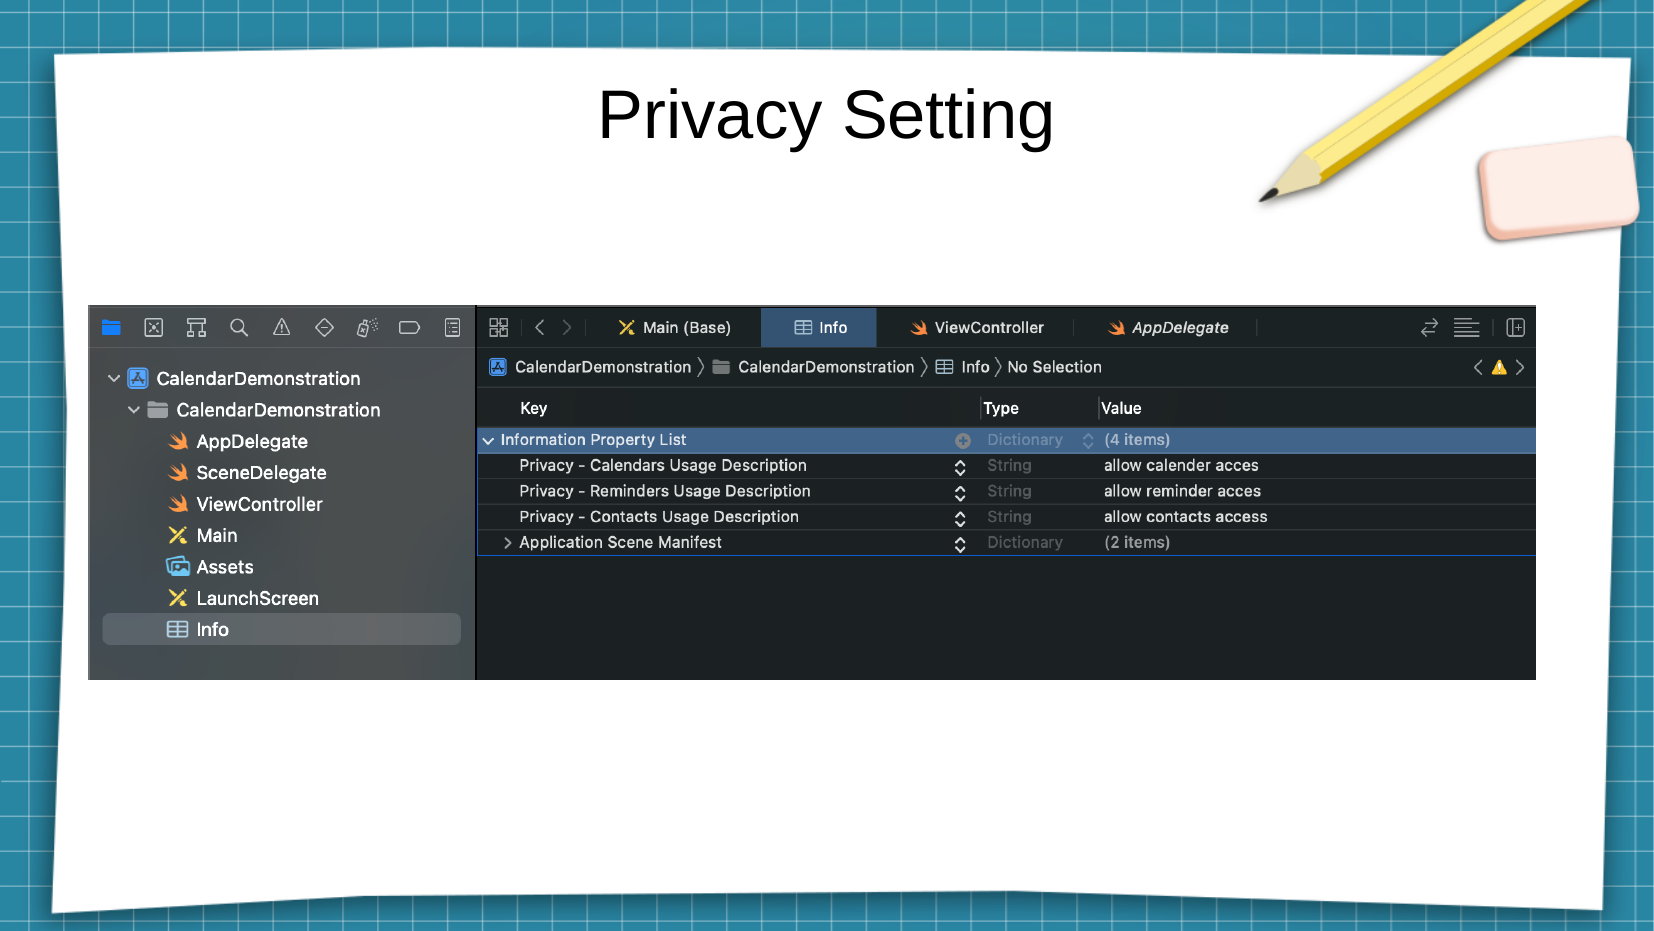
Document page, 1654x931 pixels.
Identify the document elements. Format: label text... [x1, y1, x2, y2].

picture [0, 0, 1654, 931]
title Privacy Setting [82, 37, 1571, 193]
